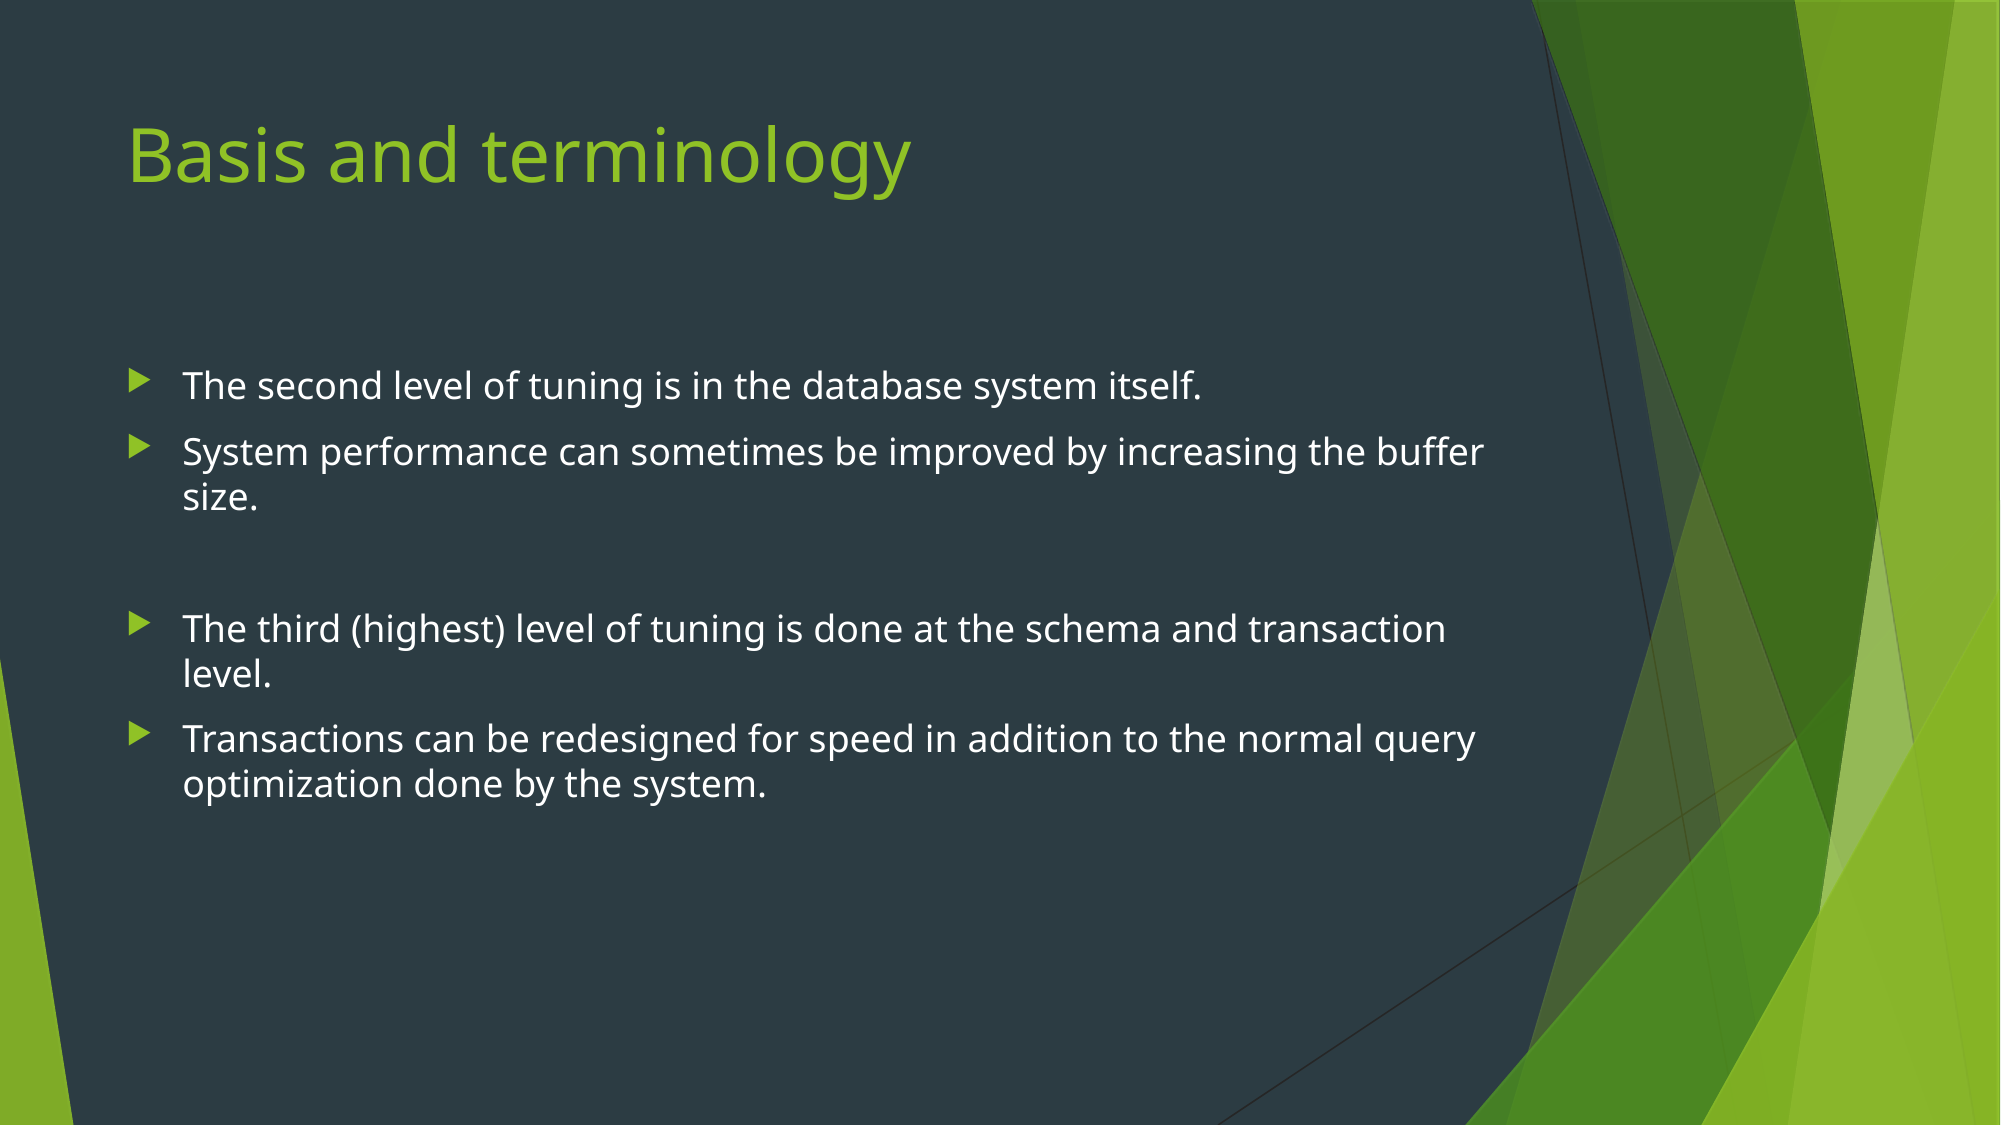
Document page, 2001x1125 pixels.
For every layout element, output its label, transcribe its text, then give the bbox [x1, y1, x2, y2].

title Basis and terminology [111, 99, 1522, 317]
list The second level of tuning is in the database system itself. System performance can sometimes be improved by increasing the buffer size. The third (highest) level of tuning is done at the schema and transaction level. Transactions can be redesigned for speed in addition to the normal query optimization done by the system. [111, 354, 1522, 992]
